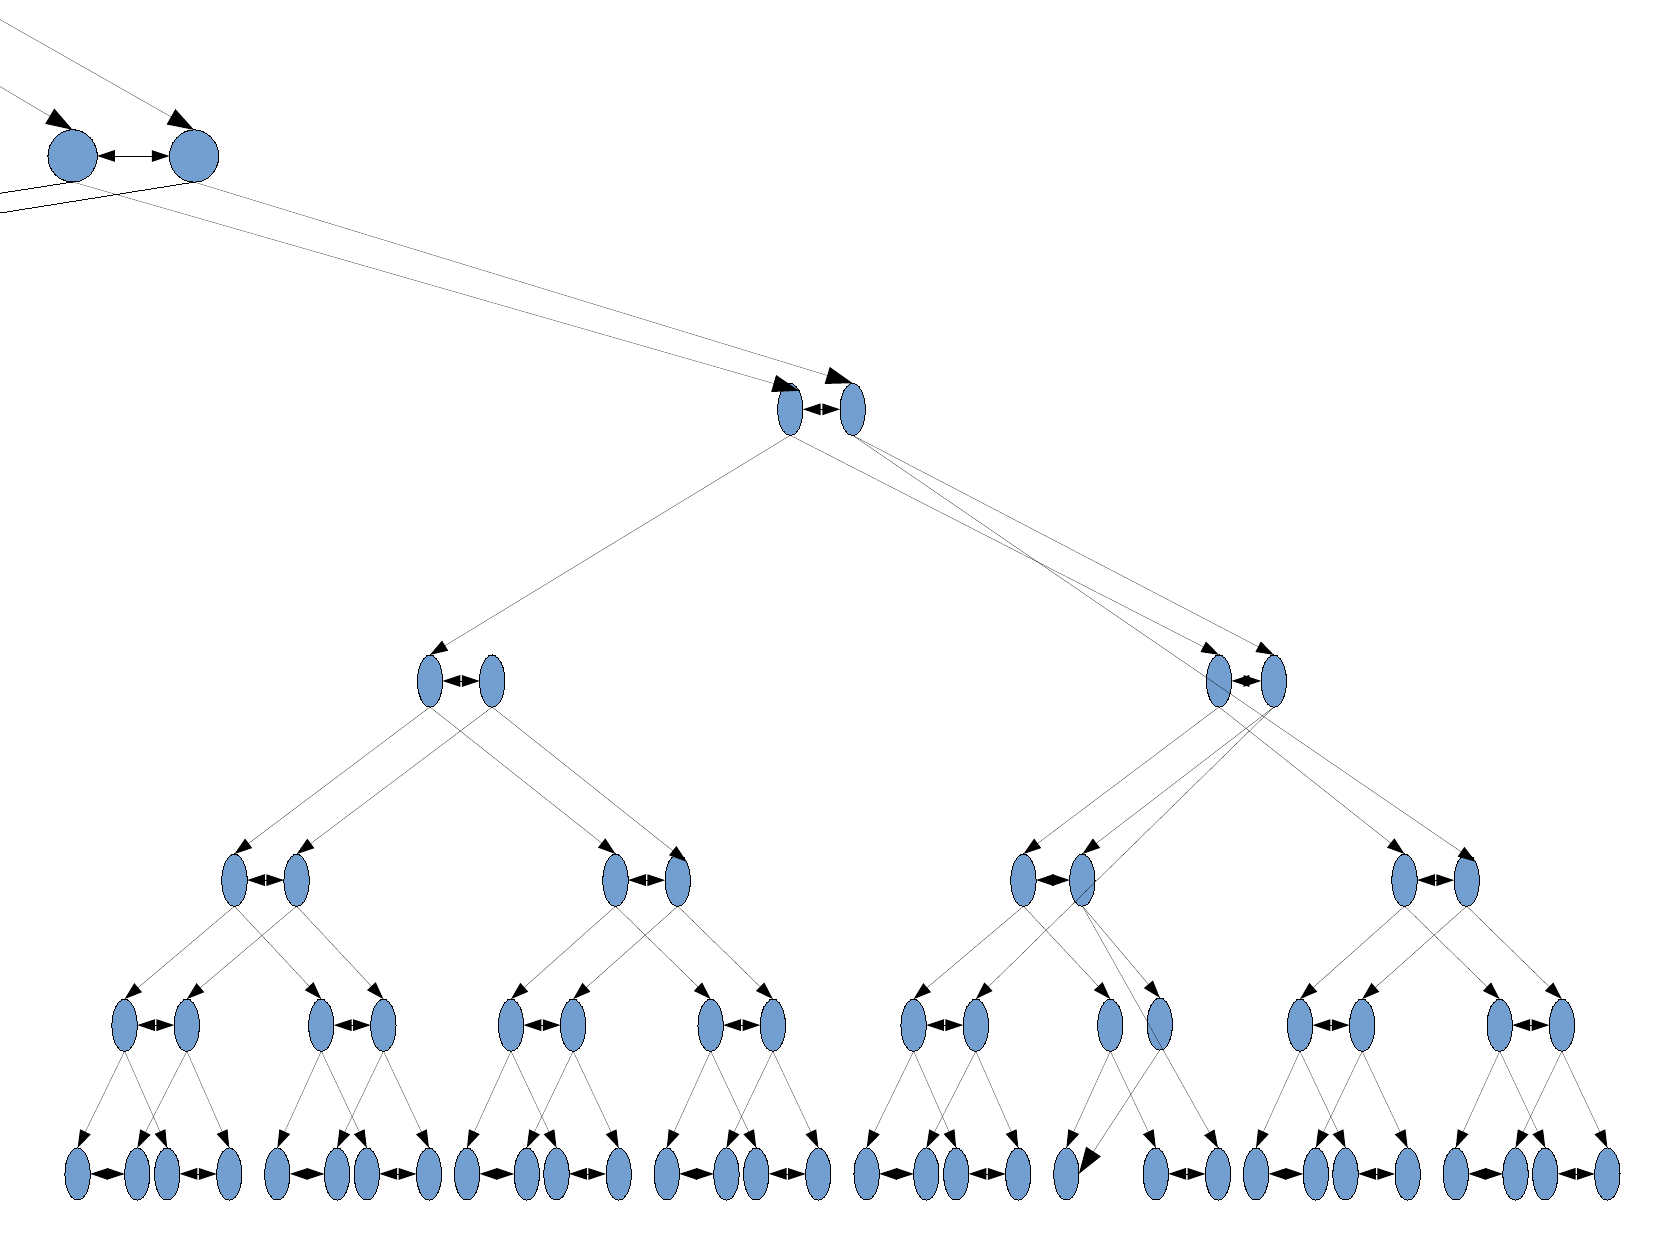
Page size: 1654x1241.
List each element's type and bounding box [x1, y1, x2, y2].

text_box [169, 129, 219, 182]
text_box [1205, 1148, 1231, 1201]
text_box [154, 1148, 180, 1200]
text_box [543, 1147, 570, 1200]
text_box [1206, 678, 1230, 707]
text_box [1443, 1148, 1469, 1200]
text_box [416, 1147, 442, 1201]
text_box [790, 383, 799, 390]
text_box [1532, 1148, 1558, 1200]
text_box [743, 1148, 769, 1200]
text_box [216, 1147, 242, 1201]
text_box [805, 1147, 831, 1201]
text_box [713, 1147, 740, 1201]
text_box [454, 1147, 480, 1200]
text_box [354, 1147, 380, 1200]
text_box [283, 854, 310, 906]
text_box [900, 999, 927, 1052]
text_box [697, 999, 724, 1052]
text_box [1147, 997, 1173, 1049]
text_box [1053, 1147, 1079, 1200]
text_box [417, 655, 443, 707]
text_box [64, 1147, 91, 1200]
text_box [943, 1148, 969, 1200]
text_box [221, 854, 248, 906]
text_box [777, 391, 803, 435]
text_box [1349, 999, 1375, 1052]
text_box [174, 999, 200, 1052]
text_box [913, 1147, 939, 1201]
text_box [308, 999, 334, 1052]
text_box [1206, 655, 1232, 693]
text_box [853, 1147, 880, 1200]
text_box [602, 854, 629, 906]
text_box [963, 999, 989, 1052]
text_box [47, 129, 98, 182]
text_box [514, 1148, 540, 1201]
text_box [1147, 1024, 1162, 1050]
text_box [840, 383, 866, 436]
text_box [560, 999, 586, 1052]
text_box [1143, 1147, 1169, 1200]
text_box [111, 999, 138, 1052]
text_box [654, 1147, 680, 1200]
text_box [1332, 1147, 1359, 1200]
text_box [1076, 884, 1095, 907]
text_box [264, 1147, 290, 1200]
text_box [606, 1147, 632, 1201]
text_box [498, 999, 524, 1051]
text_box [665, 857, 691, 906]
text_box [1069, 854, 1096, 901]
text_box [1391, 854, 1418, 906]
text_box [370, 999, 397, 1052]
text_box [1005, 1148, 1031, 1201]
text_box [760, 999, 786, 1051]
text_box [1454, 858, 1480, 906]
text_box [1303, 1148, 1329, 1201]
text_box [1487, 999, 1513, 1052]
text_box [479, 654, 505, 707]
text_box [1395, 1147, 1421, 1201]
text_box [1594, 1147, 1621, 1201]
text_box [1097, 999, 1123, 1052]
text_box [124, 1147, 150, 1201]
text_box [1549, 999, 1575, 1051]
text_box [324, 1147, 350, 1201]
text_box [1010, 854, 1037, 906]
text_box [1287, 999, 1313, 1051]
text_box [1261, 654, 1287, 708]
text_box [1502, 1147, 1529, 1201]
text_box [1243, 1147, 1269, 1200]
